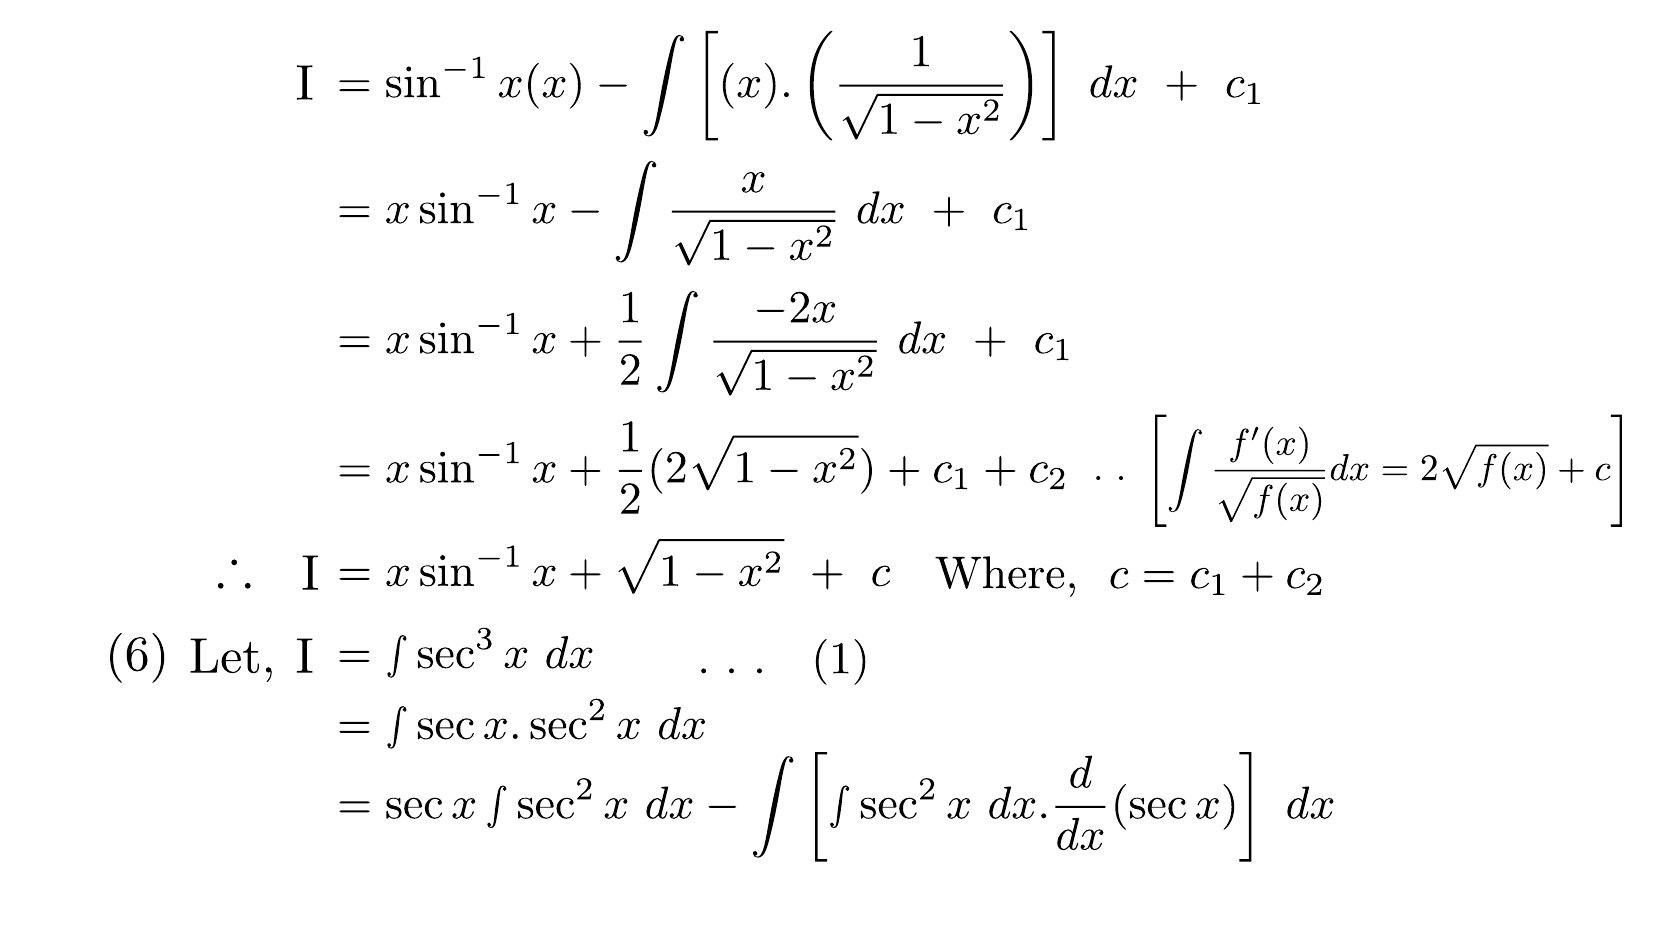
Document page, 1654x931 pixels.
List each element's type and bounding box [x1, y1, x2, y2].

text_box [338, 627, 593, 678]
text_box [107, 632, 165, 683]
text_box [338, 698, 706, 749]
text_box [339, 290, 1069, 396]
text_box [296, 65, 313, 100]
text_box [190, 638, 272, 683]
text_box [302, 555, 318, 590]
text_box [338, 160, 1027, 266]
text_box [339, 420, 1065, 514]
text_box [339, 752, 1334, 862]
text_box [338, 30, 1260, 141]
text_box [1094, 414, 1622, 527]
text_box [699, 638, 866, 685]
text_box [935, 556, 1322, 597]
text_box [339, 539, 891, 594]
text_box [296, 638, 313, 673]
title [47, 36, 1607, 886]
text_box [217, 559, 251, 589]
